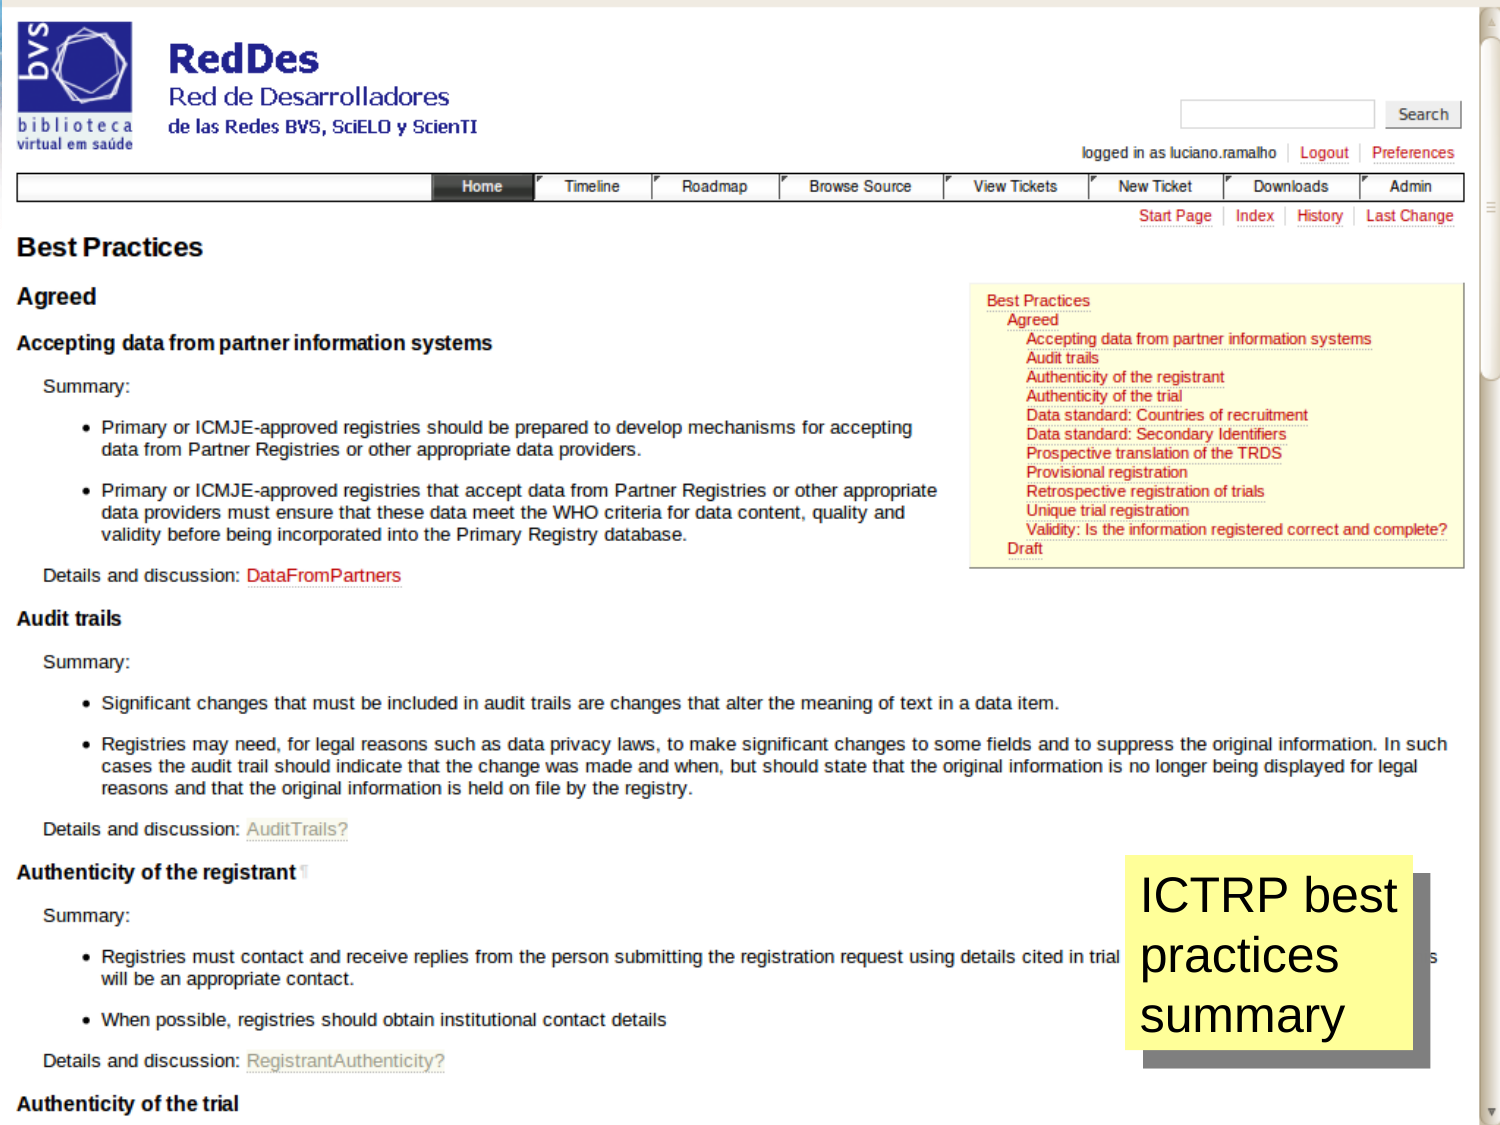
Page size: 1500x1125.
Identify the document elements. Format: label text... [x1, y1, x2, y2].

picture [0, 0, 1500, 1125]
text_box ICTRP best practices summary [1125, 855, 1413, 1051]
